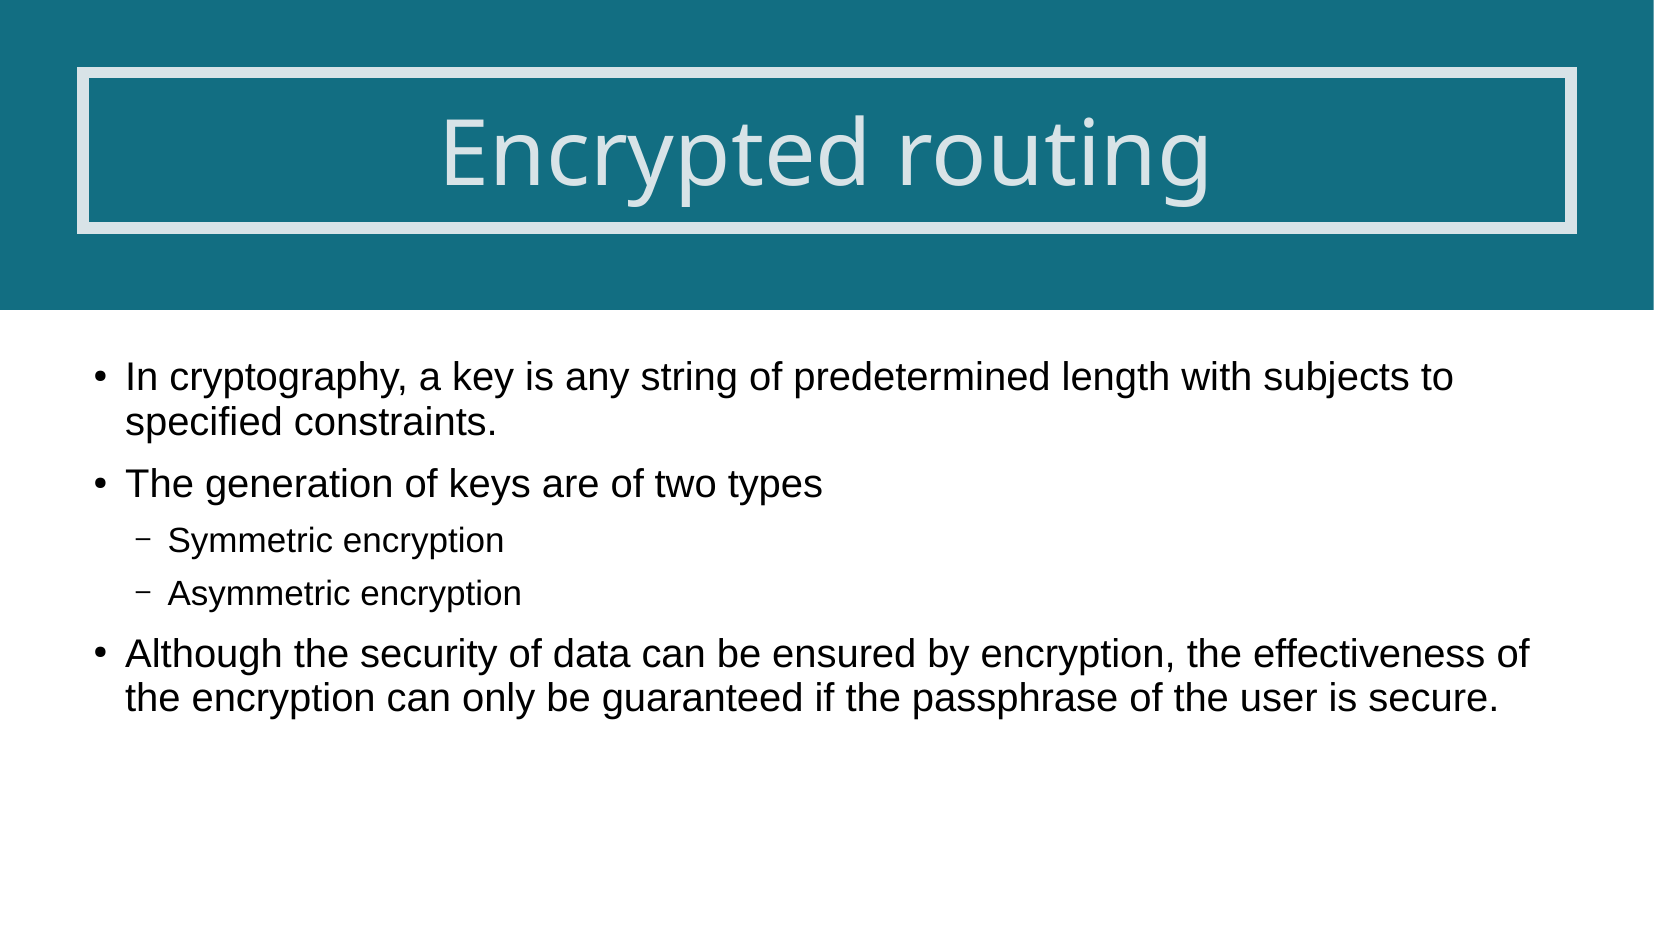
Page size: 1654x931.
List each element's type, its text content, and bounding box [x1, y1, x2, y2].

list In cryptography, a key is any string of predetermined length with subjects to specified constraints. The generation of keys are of two types Symmetric encryption Asymmetric encryption Although the security of data can be ensured by encryption, the effectiveness of the encryption can only be guaranteed if the passphrase of the user is secure. [82, 354, 1571, 758]
picture [0, 0, 1654, 931]
title Encrypted routing [82, 72, 1571, 228]
